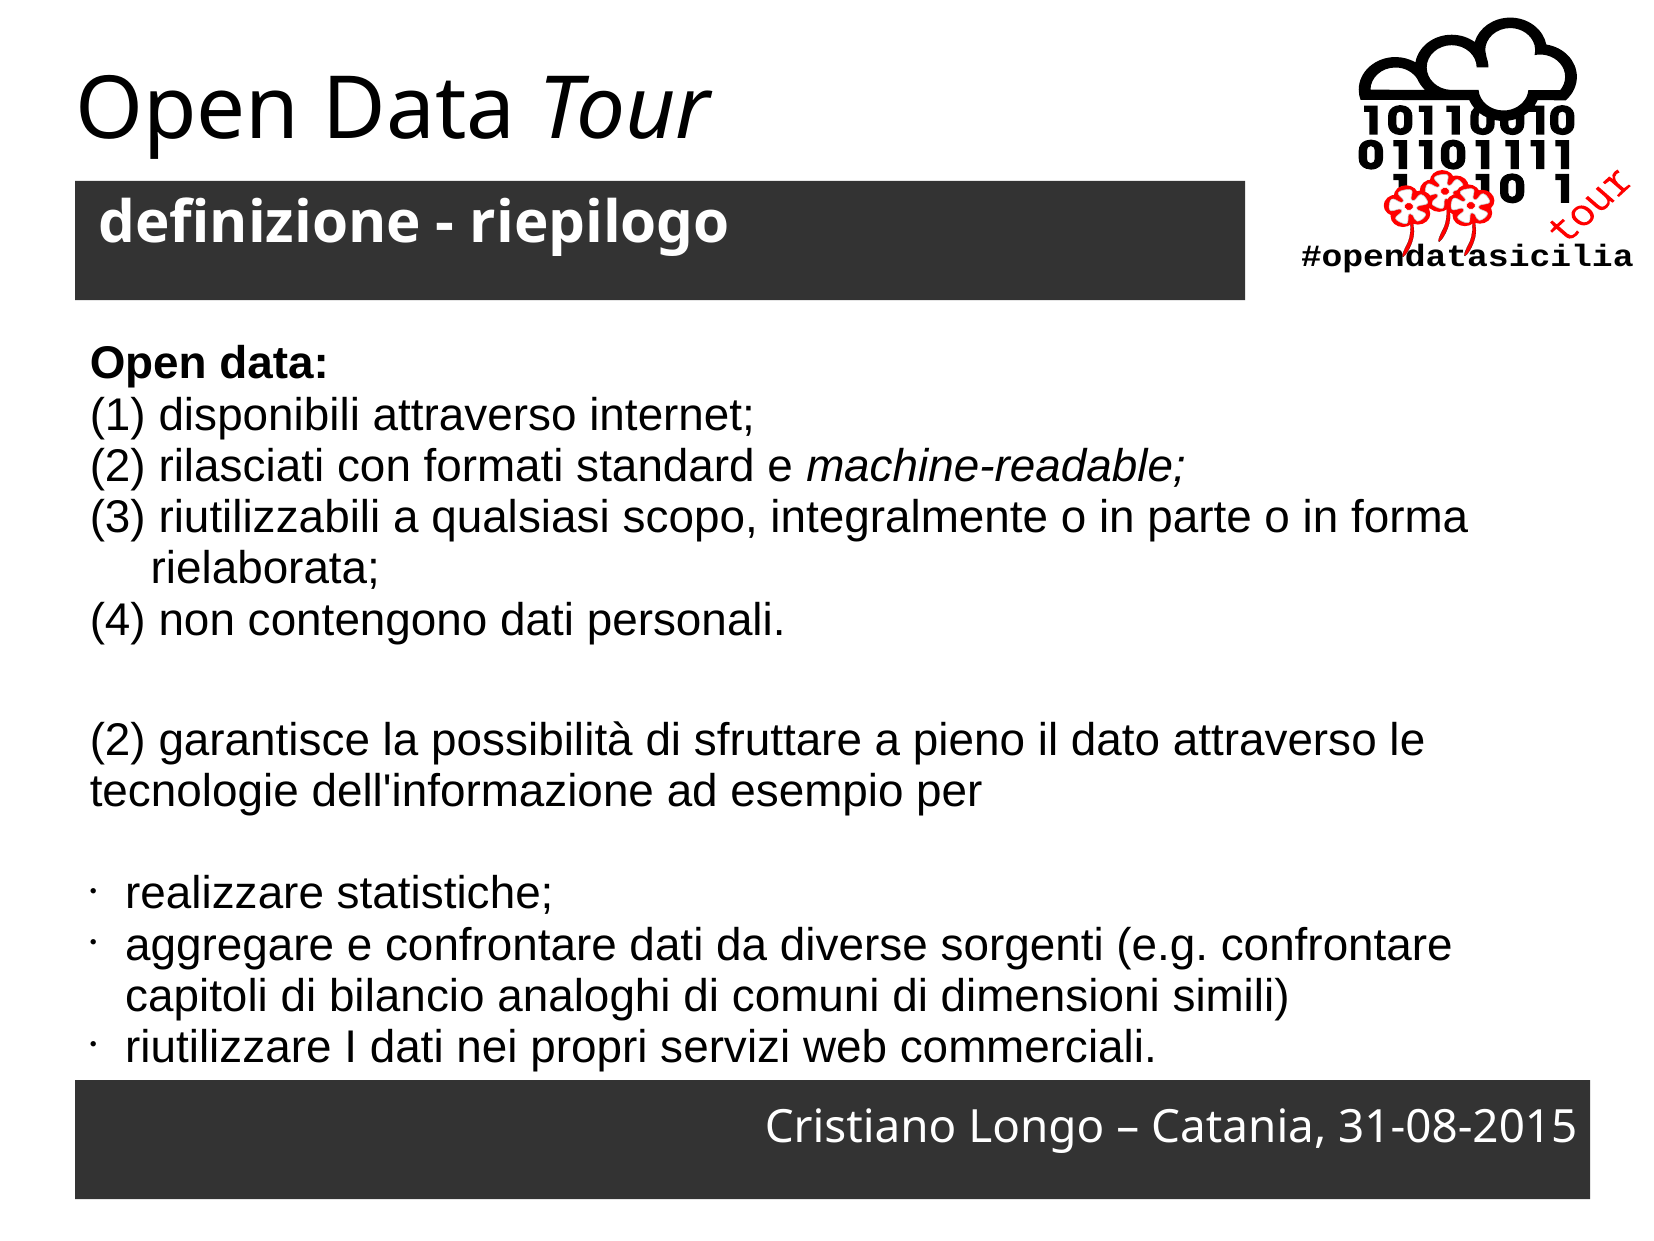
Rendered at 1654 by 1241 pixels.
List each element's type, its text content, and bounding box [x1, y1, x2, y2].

list definizione - riepilogo [75, 180, 1246, 301]
text_box (2) garantisce la possibilità di sfruttare a pieno il dato attraverso le tecnologie dell'informazione ad esempio per realizzare statistiche; aggregare e confrontare dati da diverse sorgenti (e.g. confrontare capitoli di bilancio analoghi di comuni di dimensioni simili) riutilizzare I dati nei propri servizi web commerciali. [75, 706, 1546, 1081]
list Cristiano Longo – Catania, 31-08-2015 [75, 1080, 1591, 1200]
picture [1302, 17, 1633, 273]
text_box Open data: disponibili attraverso internet; rilasciati con formati standard e machine-readable; riutilizzabili a qualsiasi scopo, integralmente o in parte o in forma rielaborata; non contengono dati personali. [75, 330, 1561, 653]
list Open Data Tour [75, 45, 1246, 165]
